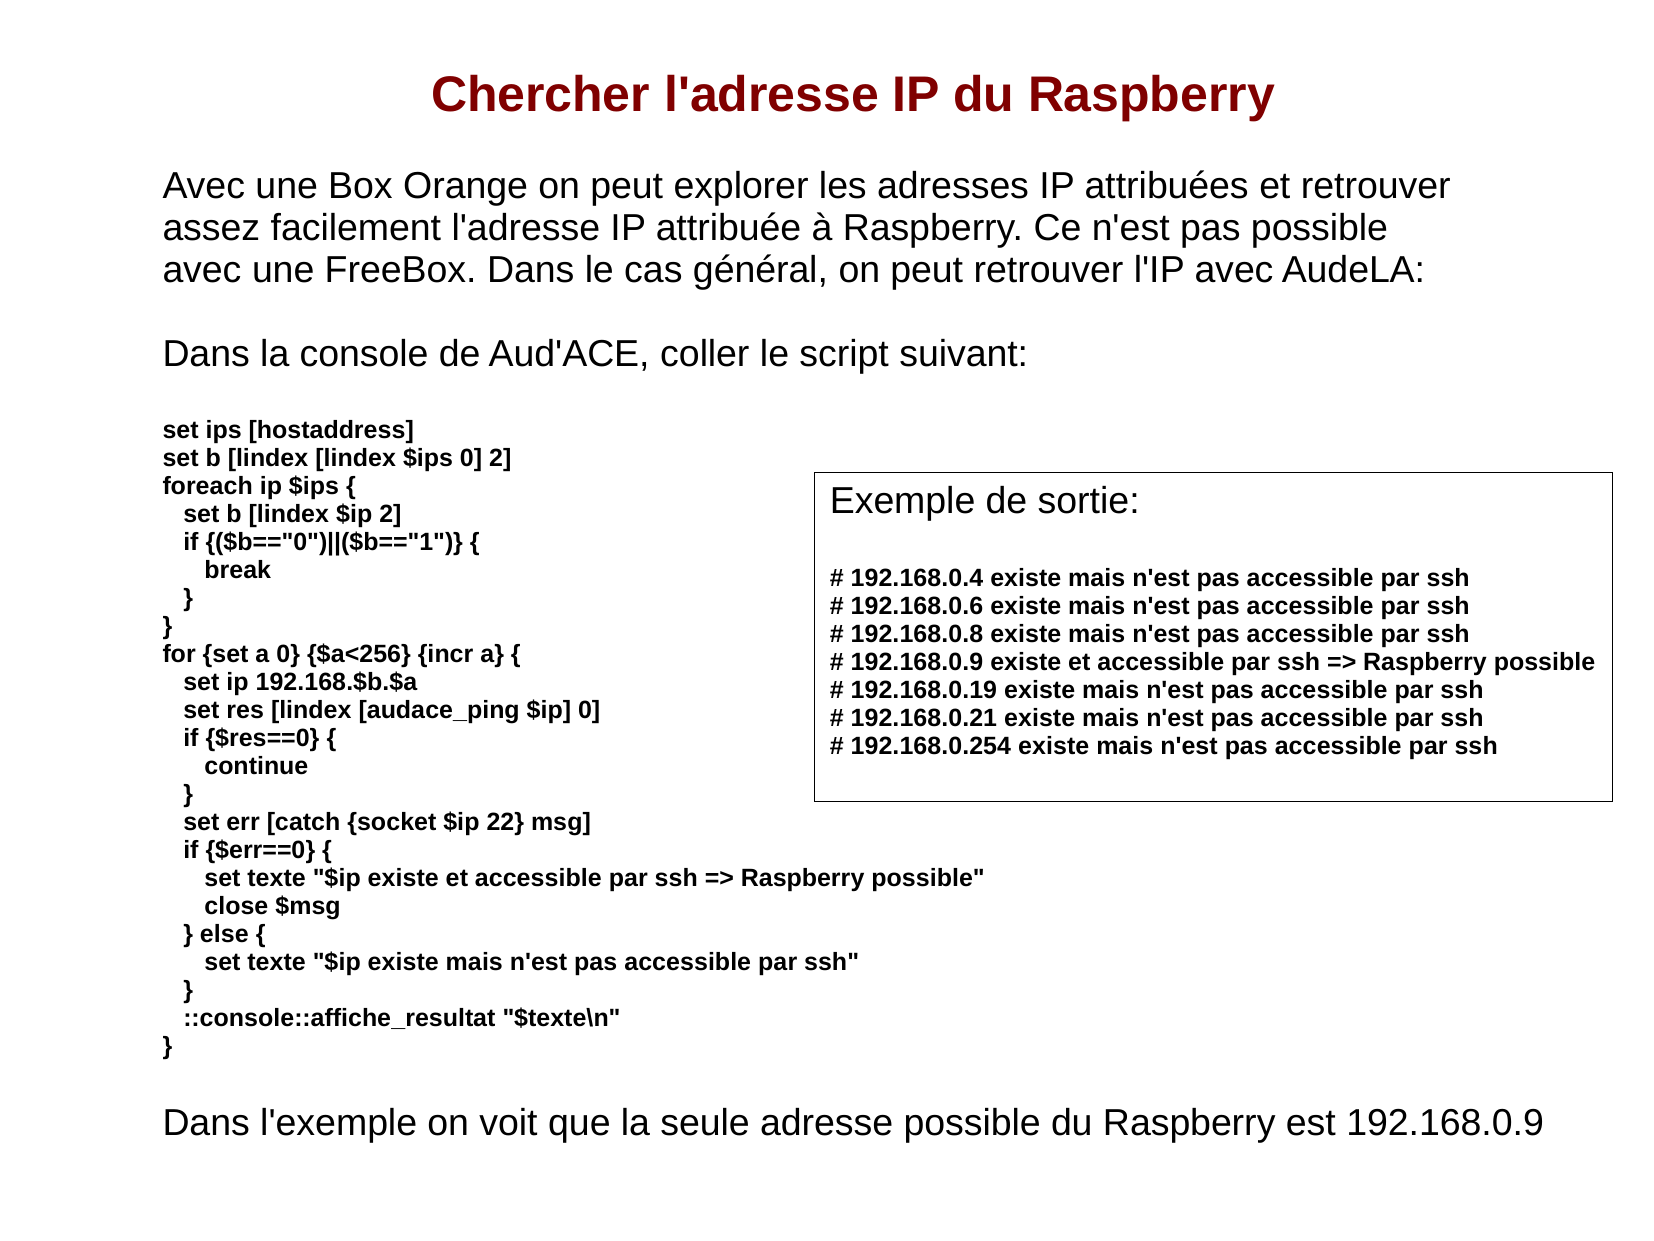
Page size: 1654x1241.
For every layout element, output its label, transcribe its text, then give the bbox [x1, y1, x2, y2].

text_box Exemple de sortie: # 192.168.0.4 existe mais n'est pas accessible par ssh # 192.168.0.6 existe mais n'est pas accessible par ssh # 192.168.0.8 existe mais n'est pas accessible par ssh # 192.168.0.9 existe et accessible par ssh => Raspberry possible # 192.168.0.19 existe mais n'est pas accessible par ssh # 192.168.0.21 existe mais n'est pas accessible par ssh # 192.168.0.254 existe mais n'est pas accessible par ssh [814, 472, 1613, 802]
text_box Chercher l'adresse IP du Raspberry Avec une Box Orange on peut explorer les adresses IP attribuées et retrouver assez facilement l'adresse IP attribuée à Raspberry. Ce n'est pas possible avec une FreeBox. Dans le cas général, on peut retrouver l'IP avec AudeLA: Dans la console de Aud'ACE, coller le script suivant: set ips [hostaddress] set b [lindex [lindex $ips 0] 2] foreach ip $ips { set b [lindex $ip 2] if {($b=="0")||($b=="1")} { break } } for {set a 0} {$a<256} {incr a} { set ip 192.168.$b.$a set res [lindex [audace_ping $ip] 0] if {$res==0} { continue } set err [catch {socket $ip 22} msg] if {$err==0} { set texte "$ip existe et accessible par ssh => Raspberry possible" close $msg } else { set texte "$ip existe mais n'est pas accessible par ssh" } ::console::affiche_resultat "$texte\n" } Dans l'exemple on voit que la seule adresse possible du Raspberry est 192.168.0.9 [147, 59, 1560, 1213]
